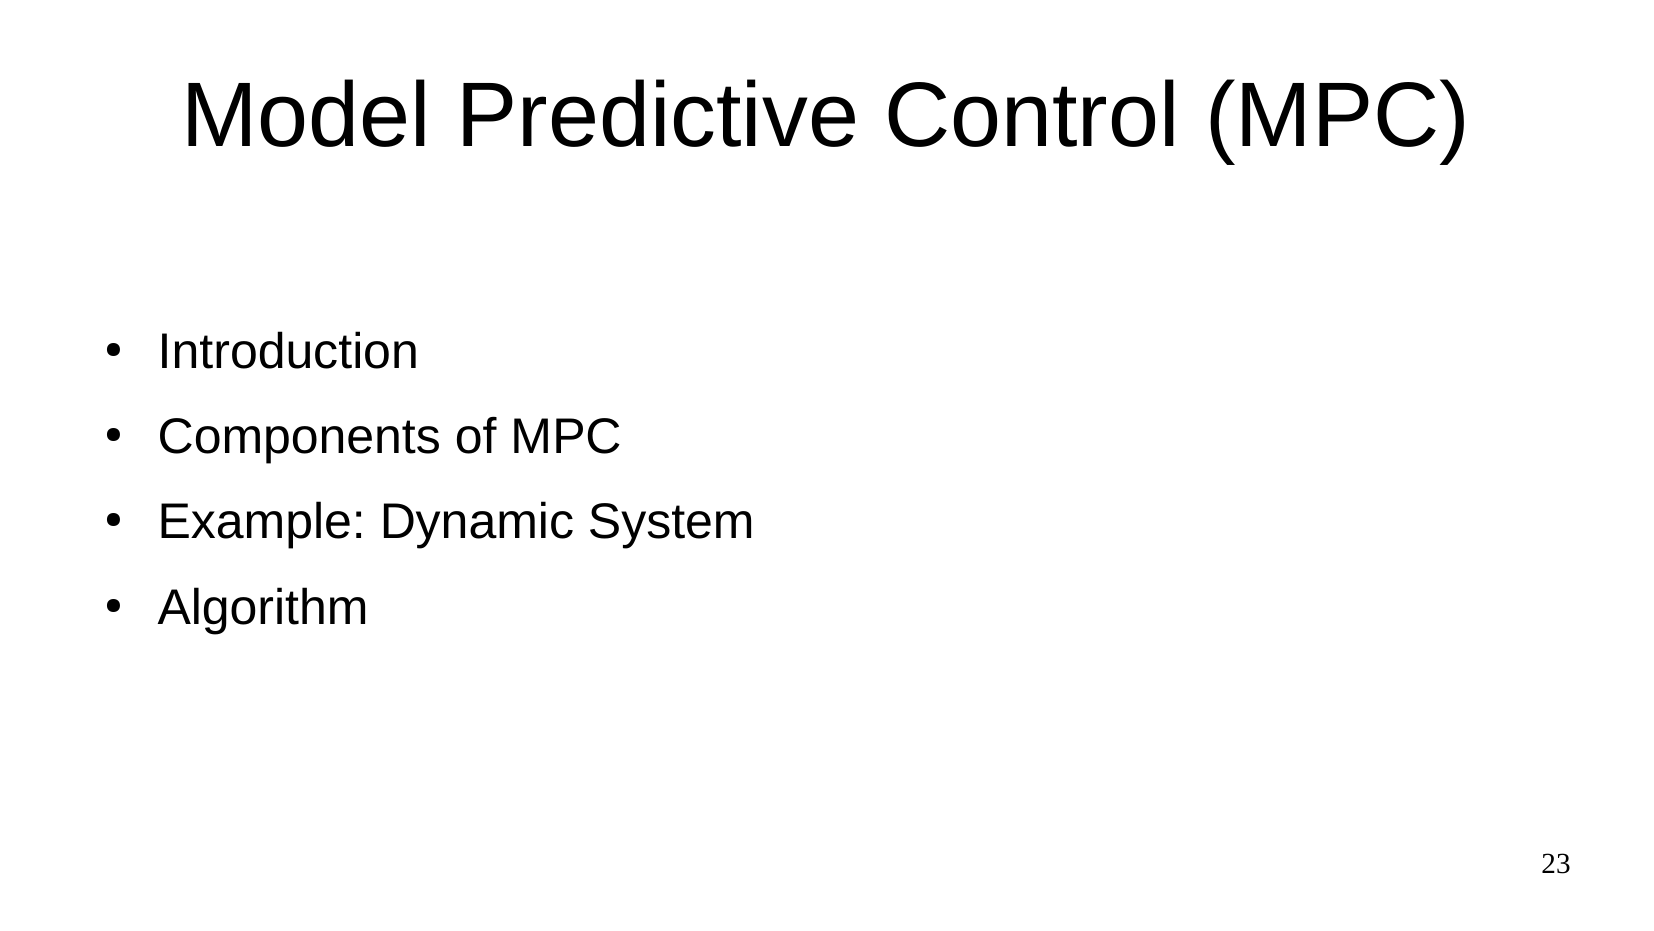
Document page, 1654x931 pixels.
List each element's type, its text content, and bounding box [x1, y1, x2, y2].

list Introduction Components of MPC Example: Dynamic System Algorithm [86, 323, 1576, 863]
title Model Predictive Control (MPC) [82, 37, 1571, 193]
